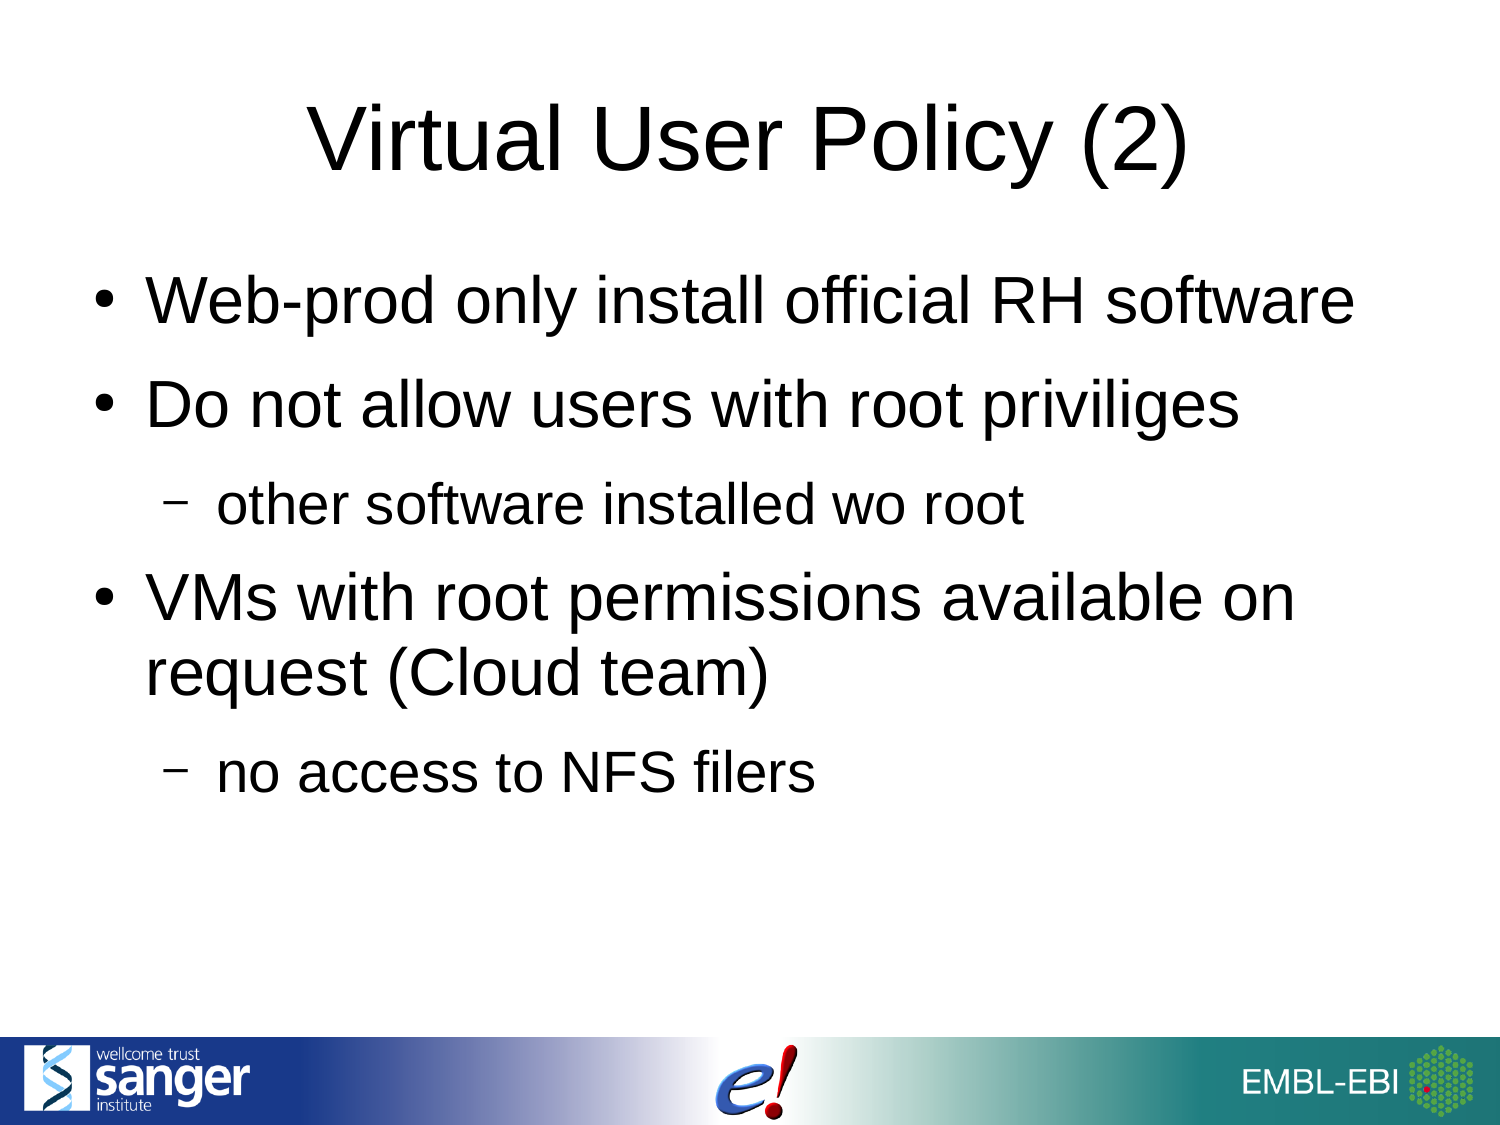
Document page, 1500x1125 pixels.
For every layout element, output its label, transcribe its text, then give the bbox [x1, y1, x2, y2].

title Virtual User Policy (2) [75, 44, 1425, 233]
list Web-prod only install official RH software Do not allow users with root priviliges other software installed wo root VMs with root permissions available on request (Cloud team) no access to NFS filers [75, 263, 1395, 916]
picture [0, 1037, 1500, 1125]
